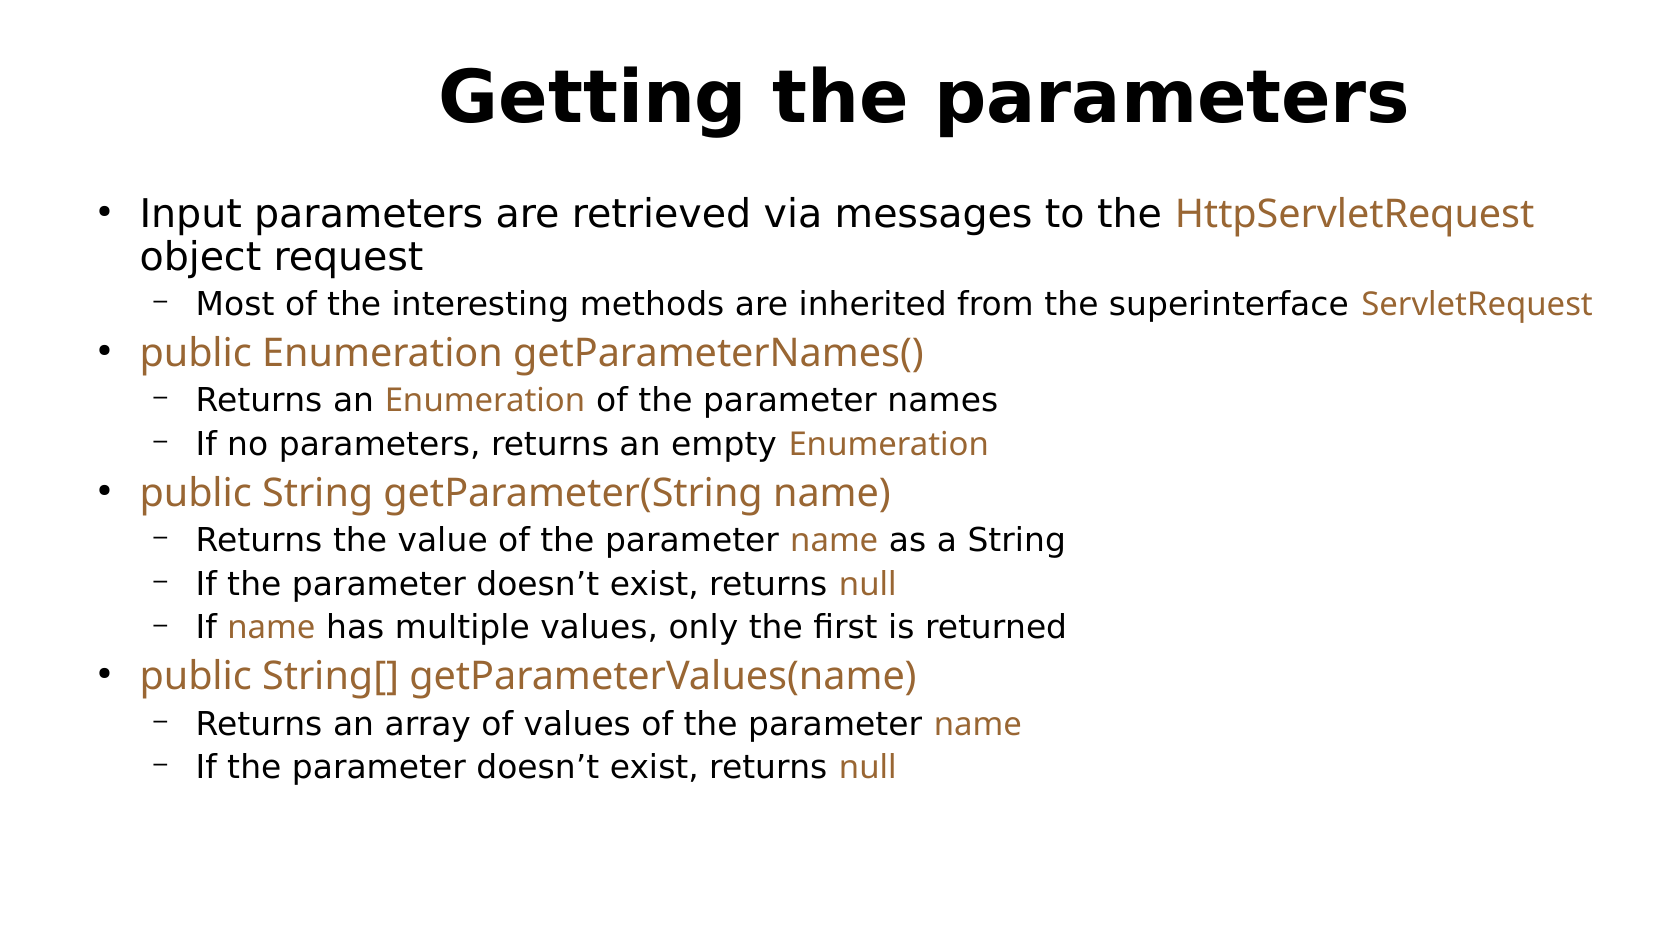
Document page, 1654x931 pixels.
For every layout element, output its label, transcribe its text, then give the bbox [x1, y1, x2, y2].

list Input parameters are retrieved via messages to the HttpServletRequest object request Most of the interesting methods are inherited from the superinterface ServletRequest public Enumeration getParameterNames() Returns an Enumeration of the parameter names If no parameters, returns an empty Enumeration public String getParameter(String name) Returns the value of the parameter name as a String If the parameter doesn’t exist, returns null If name has multiple values, only the first is returned public String[] getParameterValues(name) Returns an array of values of the parameter name If the parameter doesn’t exist, returns null [68, 185, 1620, 832]
title Getting the parameters [220, 31, 1630, 145]
